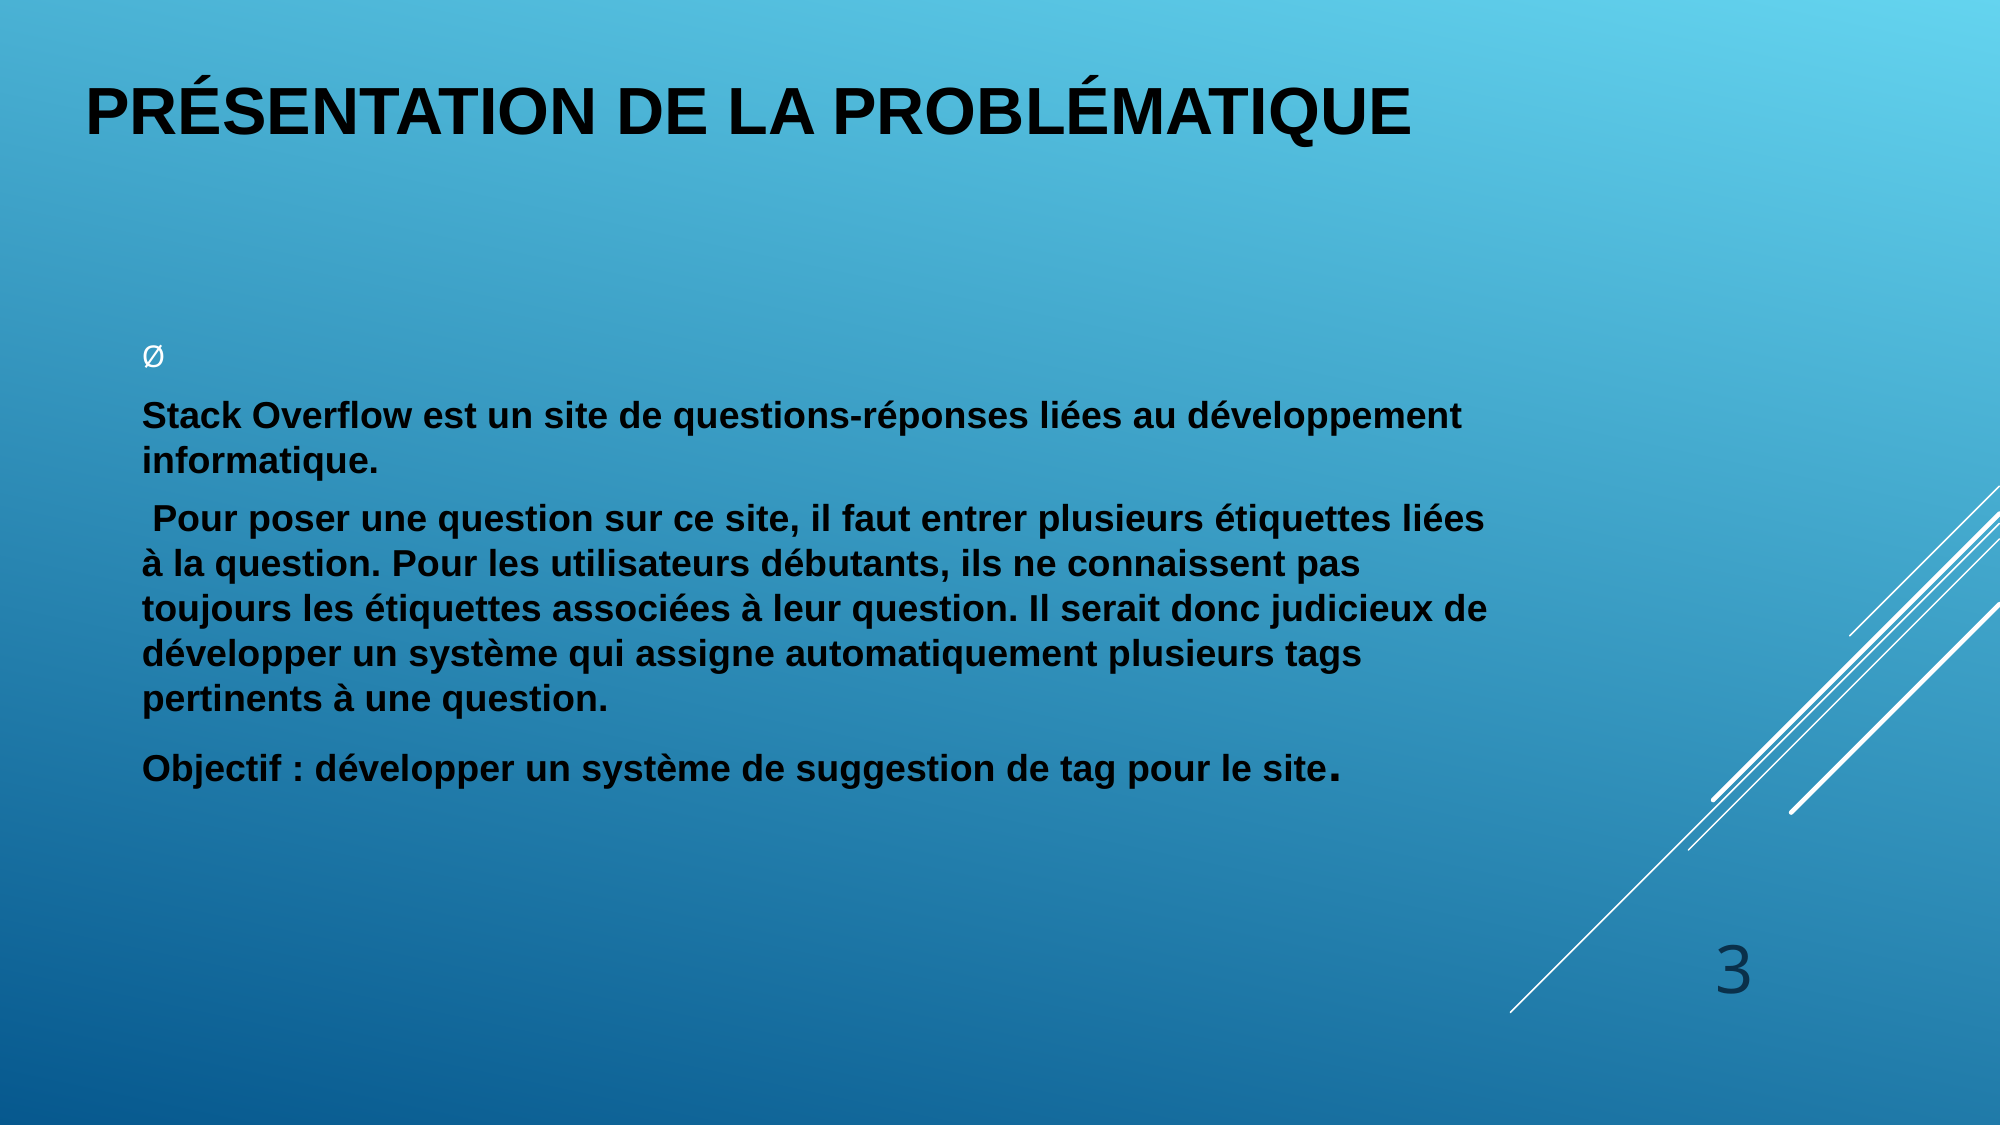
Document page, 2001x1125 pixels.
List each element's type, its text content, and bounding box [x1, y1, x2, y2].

list Stack Overflow est un site de questions-réponses liées au développement informatique. Pour poser une question sur ce site, il faut entrer plusieurs étiquettes liées à la question. Pour les utilisateurs débutants, ils ne connaissent pas toujours les étiquettes associées à leur question. Il serait donc judicieux de développer un système qui assigne automatiquement plusieurs tags pertinents à une question. Objectif : développer un système de suggestion de tag pour le site. [126, 266, 1527, 860]
text_box [1700, 915, 1888, 1026]
title Présentation de la problématique [70, 24, 1471, 272]
